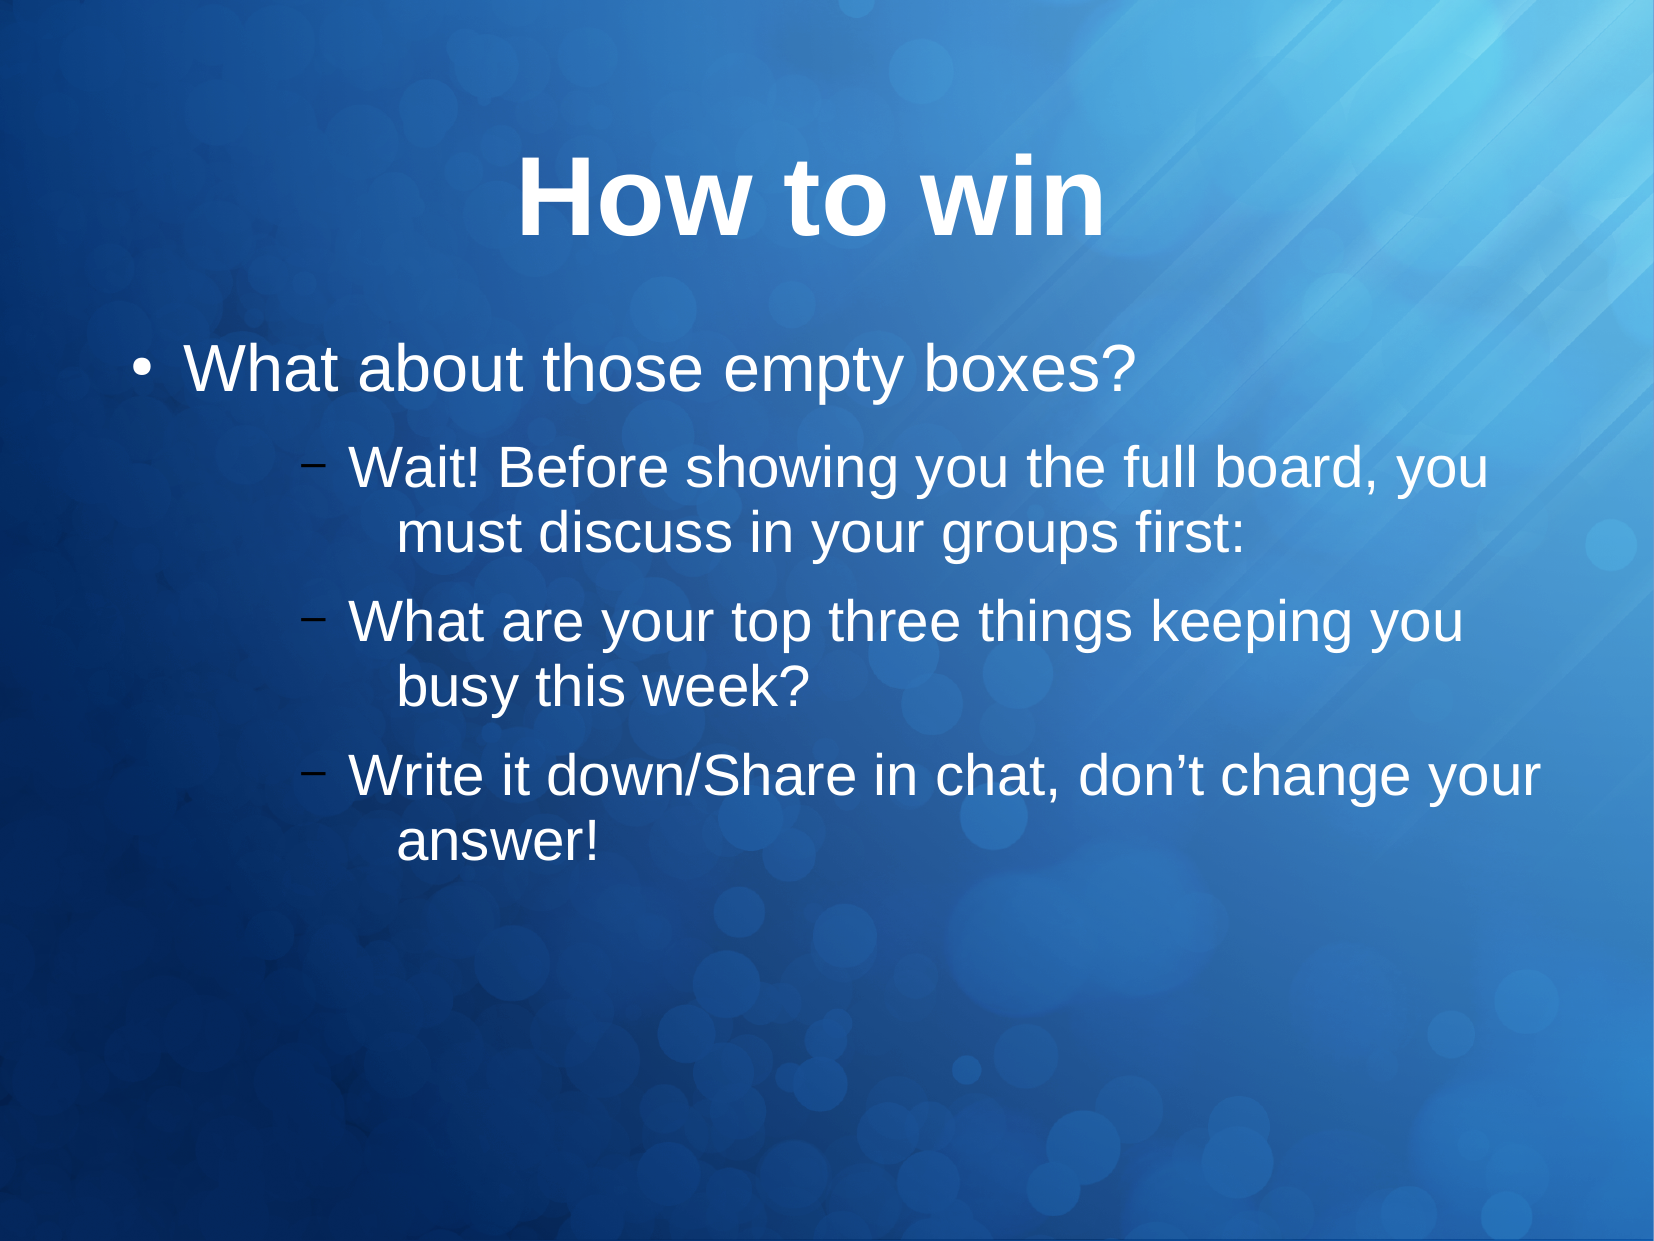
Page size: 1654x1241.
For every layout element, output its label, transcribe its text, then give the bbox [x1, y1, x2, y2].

picture [0, 0, 1654, 1241]
list What about those empty boxes? Wait! Before showing you the full board, you must discuss in your groups first: What are your top three things keeping you busy this week? Write it down/Share in chat, don’t change your answer! [112, 330, 1566, 1051]
title How to win [118, 112, 1506, 281]
